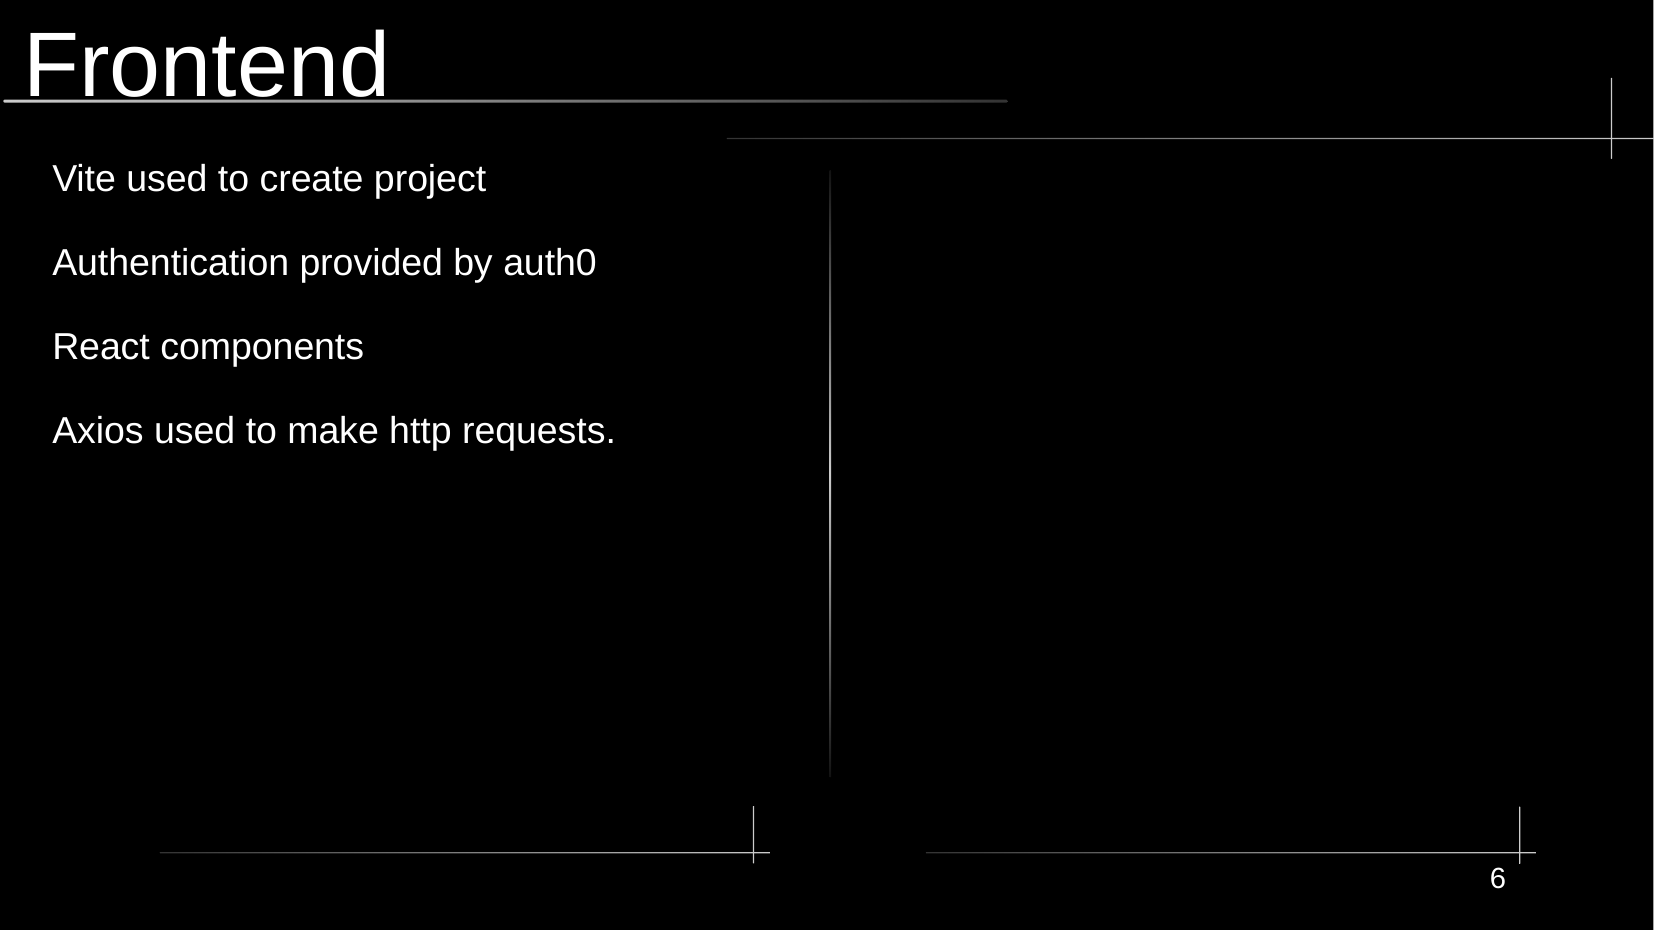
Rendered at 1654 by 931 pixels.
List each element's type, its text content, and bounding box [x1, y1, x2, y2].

text_box Vite used to create project Authentication provided by auth0 React components Axios used to make http requests. [37, 150, 713, 543]
title Frontend [23, 11, 1589, 119]
